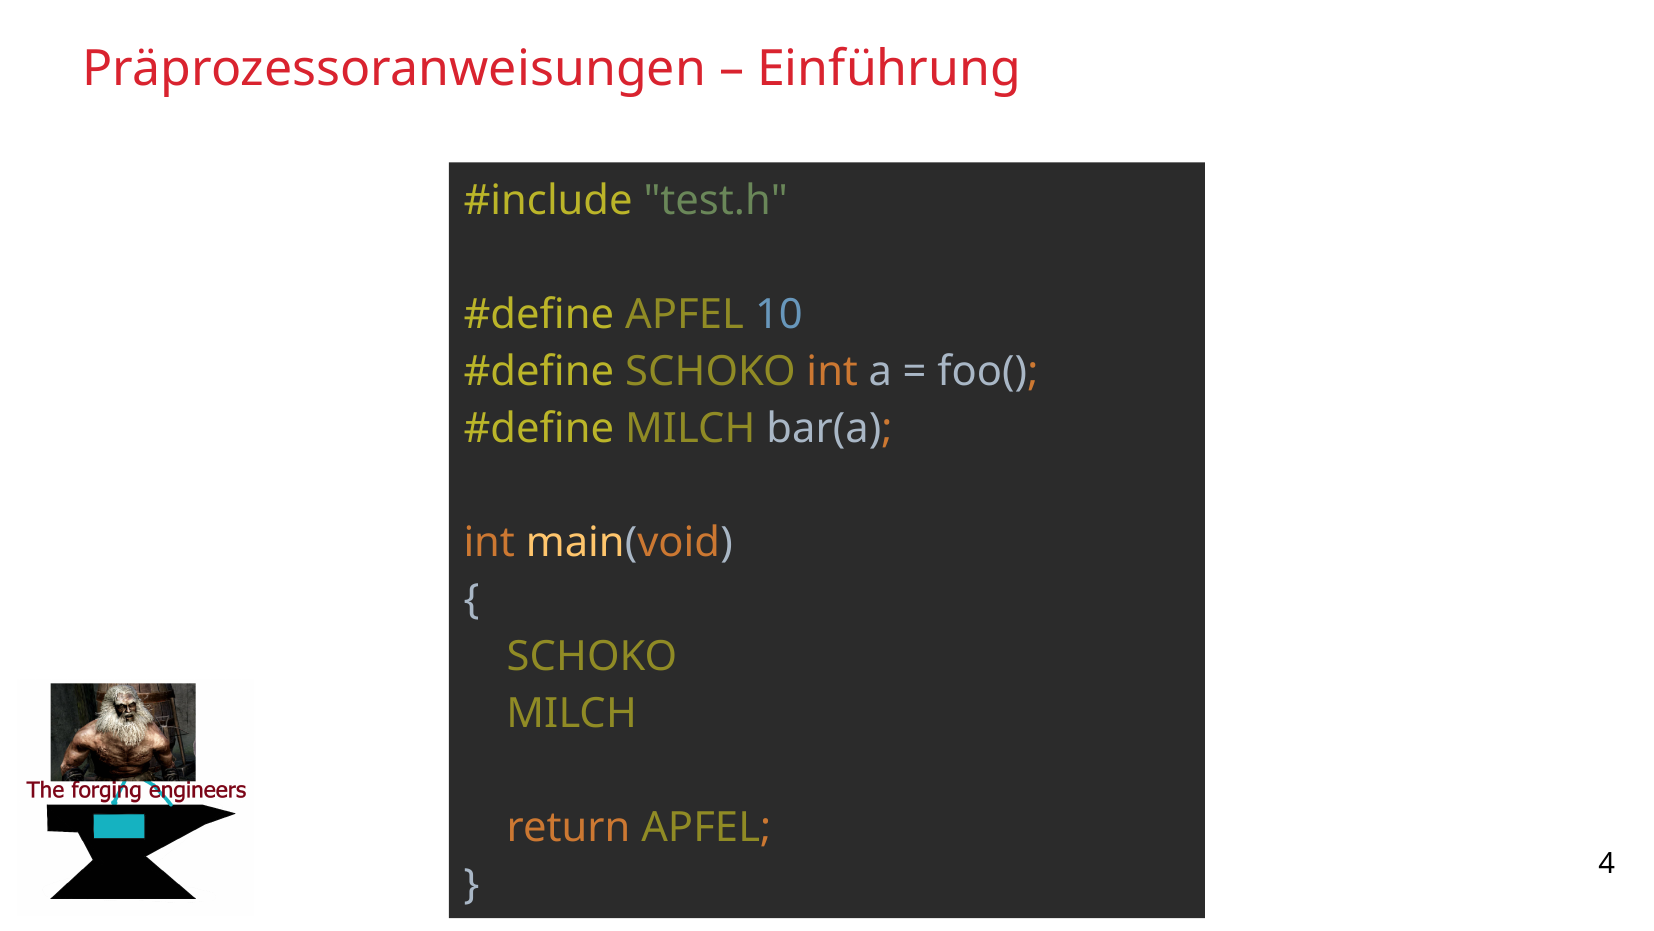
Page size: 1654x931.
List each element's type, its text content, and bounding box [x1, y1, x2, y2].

picture [17, 679, 254, 916]
title Präprozessoranweisungen – Einführung [82, 37, 1571, 95]
text_box #include "test.h" #define APFEL 10 #define SCHOKO int a = foo(); #define MILCH bar(a); int main(void) { SCHOKO MILCH return APFEL; } [448, 162, 1205, 792]
